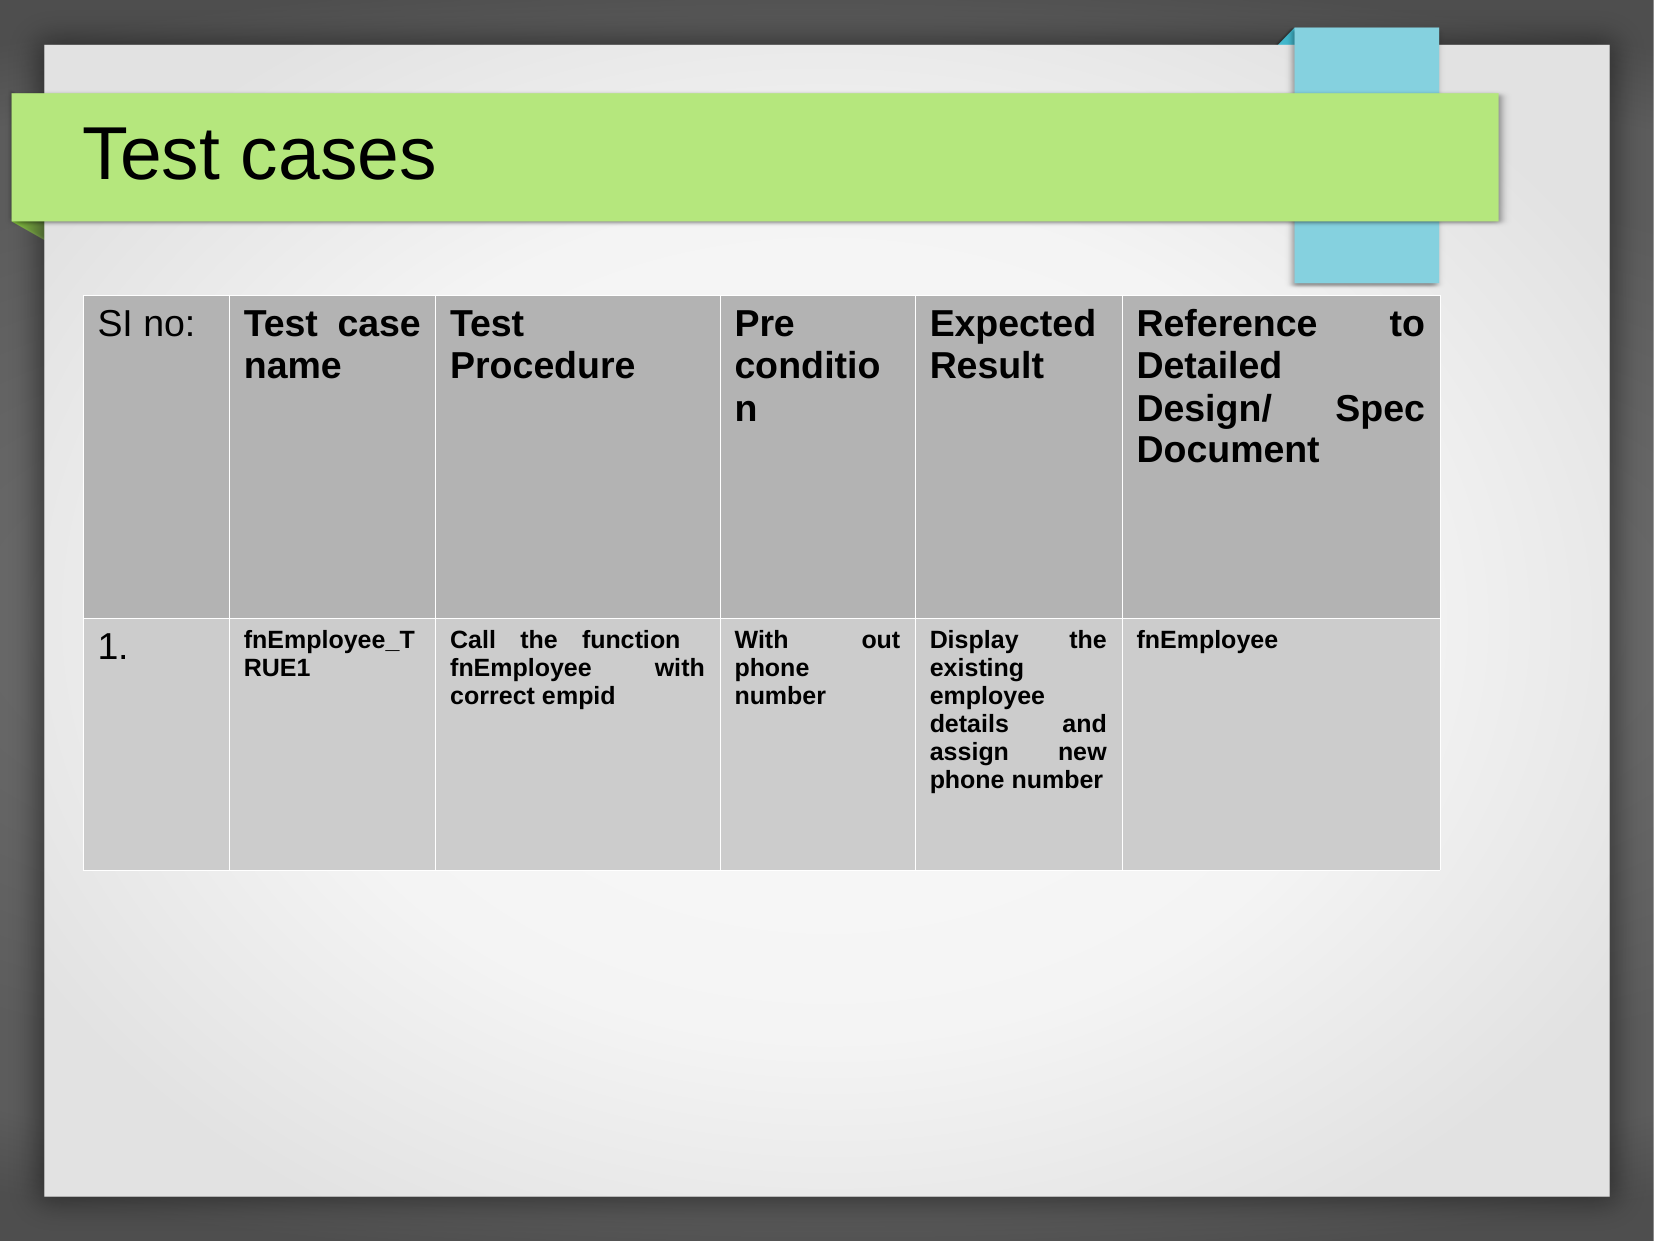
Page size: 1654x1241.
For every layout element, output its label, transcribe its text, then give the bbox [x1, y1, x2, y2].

title Test cases [82, 94, 1264, 213]
table_header Test Procedure [436, 296, 720, 618]
table_cell Display the existing employee details and assign new phone number [916, 619, 1122, 870]
table_header Pre condition [721, 296, 915, 618]
table_cell fnEmployee [1123, 619, 1440, 870]
picture [0, 0, 1654, 1241]
table_cell Call the function fnEmployee with correct empid [436, 619, 720, 870]
table_header Reference to Detailed Design/ Spec Document [1123, 296, 1440, 618]
table_header Test case name [230, 296, 435, 618]
table_cell With out phone number [721, 619, 915, 870]
table_header SI no: [84, 296, 229, 618]
table_cell fnEmployee_TRUE1 [230, 619, 435, 870]
table_cell 1. [84, 619, 229, 870]
table_header Expected Result [916, 296, 1122, 618]
